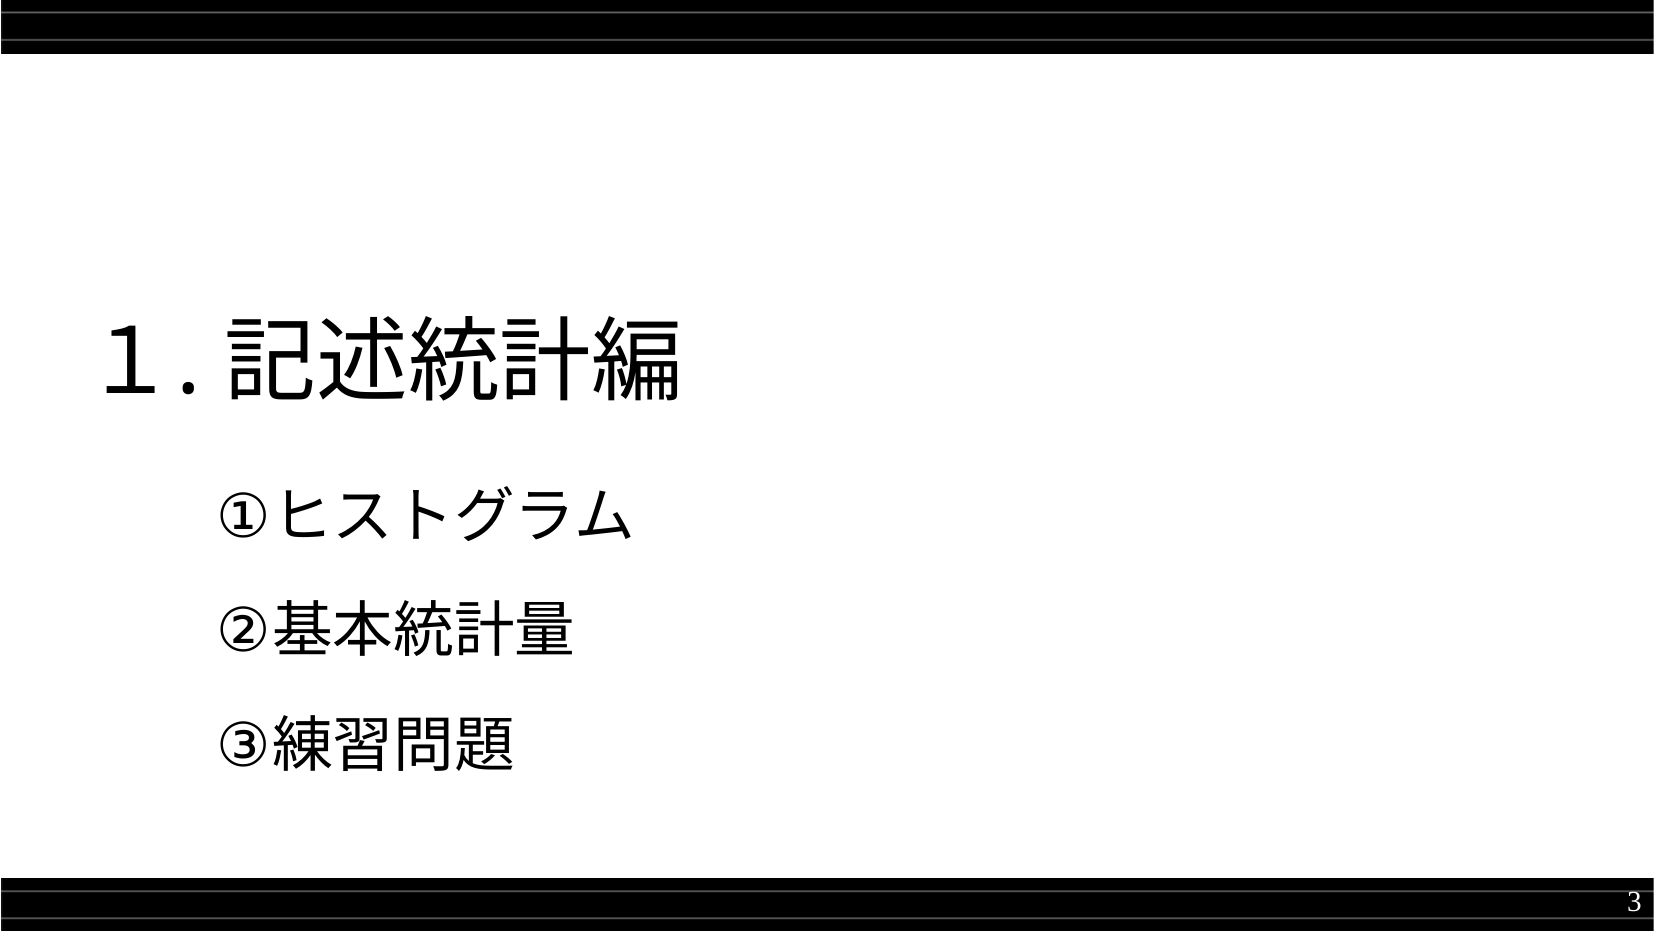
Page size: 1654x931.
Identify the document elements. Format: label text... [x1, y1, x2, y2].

picture [1, 0, 1654, 54]
picture [1, 878, 1654, 931]
list ヒストグラム 基本統計量 練習問題 [200, 466, 1560, 786]
title １. 記述統計編 [84, 275, 1573, 432]
